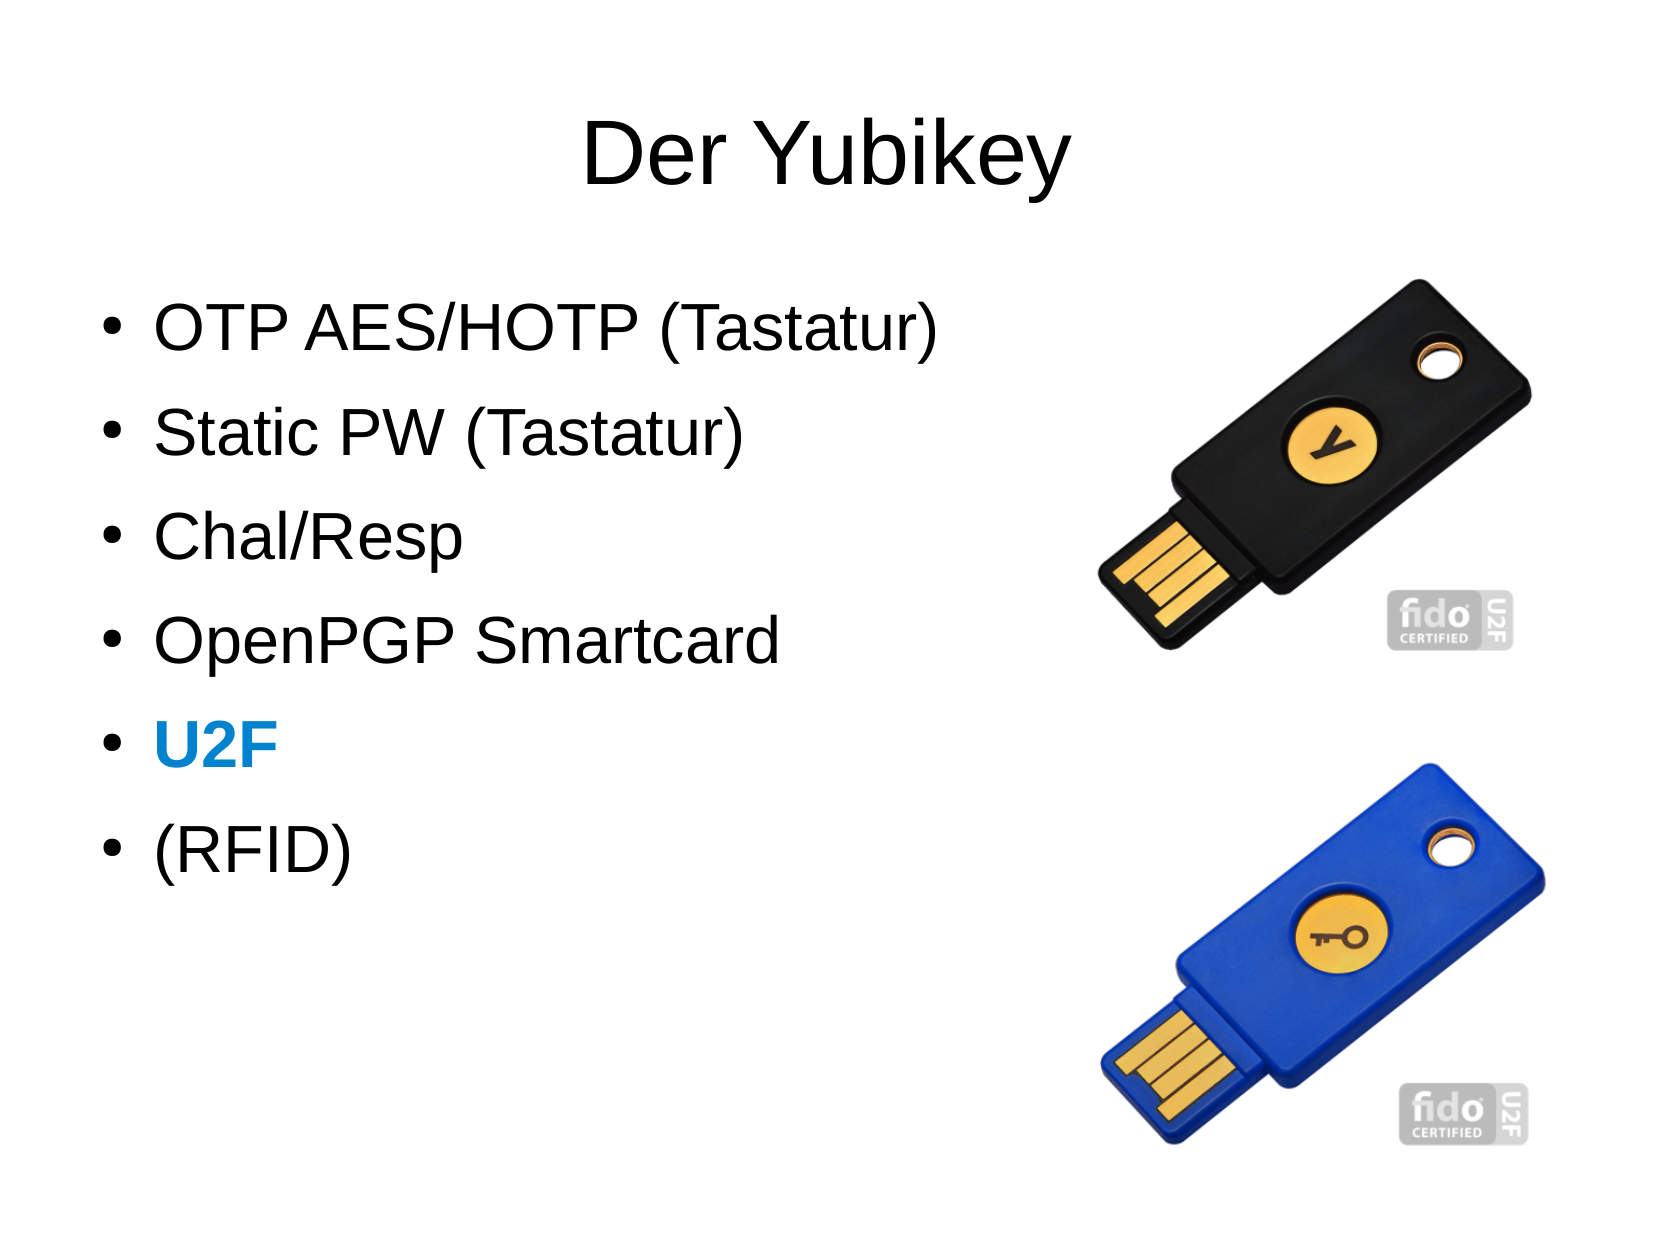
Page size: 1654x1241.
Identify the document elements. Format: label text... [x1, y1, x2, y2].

title Der Yubikey [82, 49, 1571, 257]
picture [1086, 715, 1564, 1193]
picture [1082, 232, 1548, 697]
list OTP AES/HOTP (Tastatur) Static PW (Tastatur) Chal/Resp OpenPGP Smartcard U2F (RFID) [82, 290, 1571, 1010]
